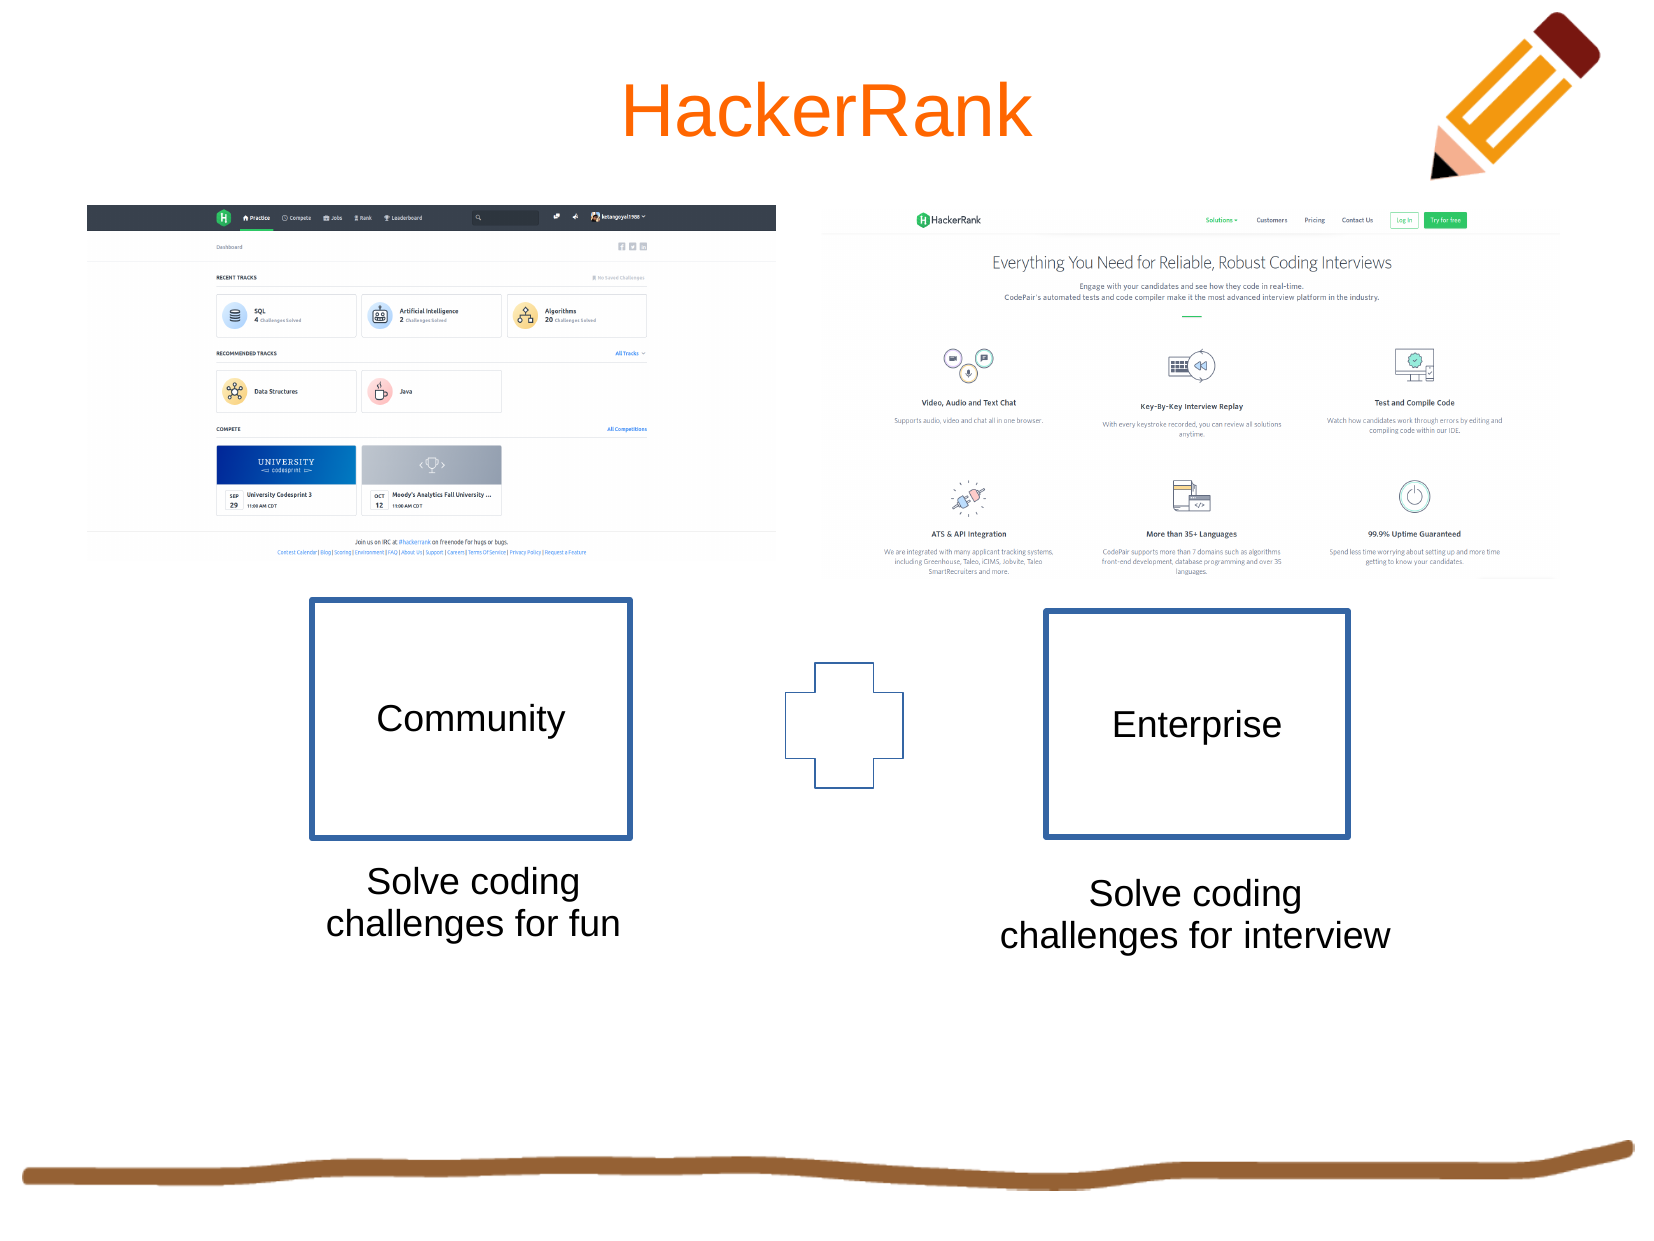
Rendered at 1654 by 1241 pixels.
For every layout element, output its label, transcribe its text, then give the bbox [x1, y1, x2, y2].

text_box [785, 663, 903, 788]
picture [1430, 12, 1601, 181]
title HackerRank [82, 49, 1571, 172]
text_box Solve coding challenges for interview [985, 865, 1407, 973]
picture [821, 209, 1560, 579]
picture [22, 1140, 1635, 1191]
picture [87, 205, 776, 561]
text_box Community [312, 599, 630, 839]
text_box Solve coding challenges for fun [311, 853, 694, 971]
text_box Enterprise [1046, 611, 1348, 838]
